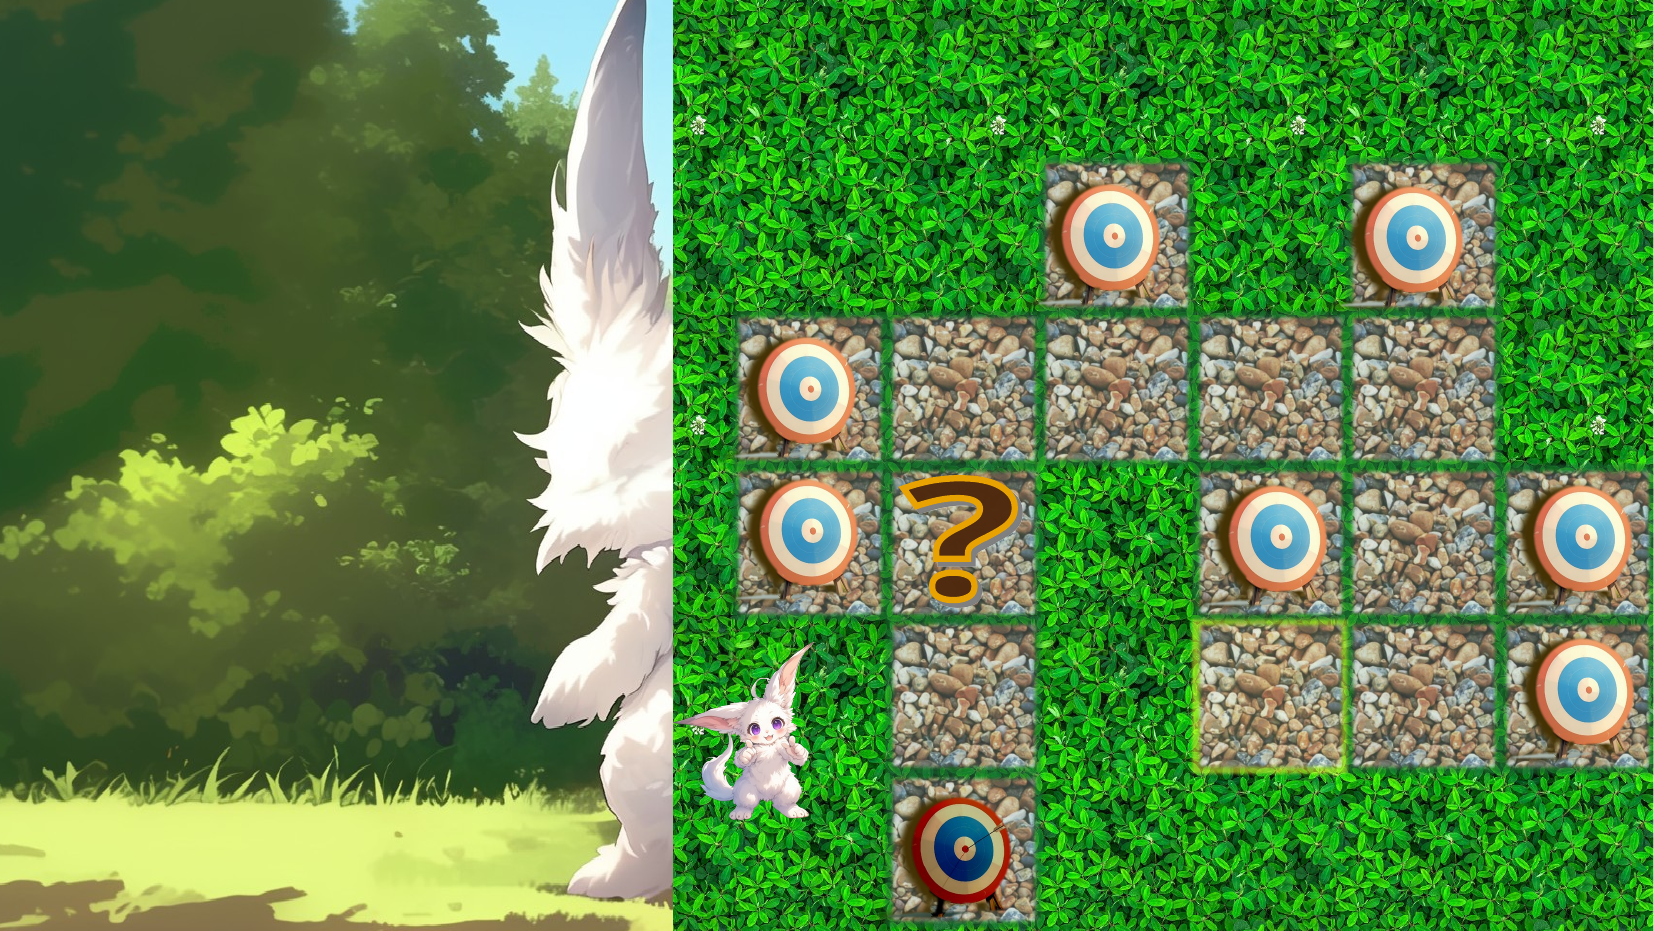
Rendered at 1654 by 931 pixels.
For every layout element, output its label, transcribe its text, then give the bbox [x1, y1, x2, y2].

picture [0, 0, 854, 931]
text_box [1351, 316, 1497, 462]
text_box [1351, 623, 1497, 769]
text_box [890, 469, 1037, 616]
text_box [1505, 760, 1651, 769]
text_box [737, 601, 883, 616]
text_box [893, 919, 1037, 923]
text_box [890, 315, 1037, 462]
picture [1510, 609, 1654, 760]
text_box ? [932, 572, 975, 601]
text_box [1169, 162, 1190, 309]
text_box [890, 623, 1037, 768]
text_box ? [903, 478, 1015, 559]
text_box [1044, 316, 1190, 462]
text_box [673, 0, 1654, 931]
picture [1508, 456, 1654, 607]
picture [1036, 155, 1187, 306]
picture [886, 768, 1037, 919]
picture [1339, 157, 1490, 308]
text_box [1197, 315, 1344, 457]
text_box [1198, 607, 1344, 616]
picture [1203, 456, 1354, 607]
text_box [1351, 469, 1497, 616]
picture [732, 308, 885, 601]
text_box [1201, 627, 1340, 765]
text_box [1478, 162, 1497, 309]
